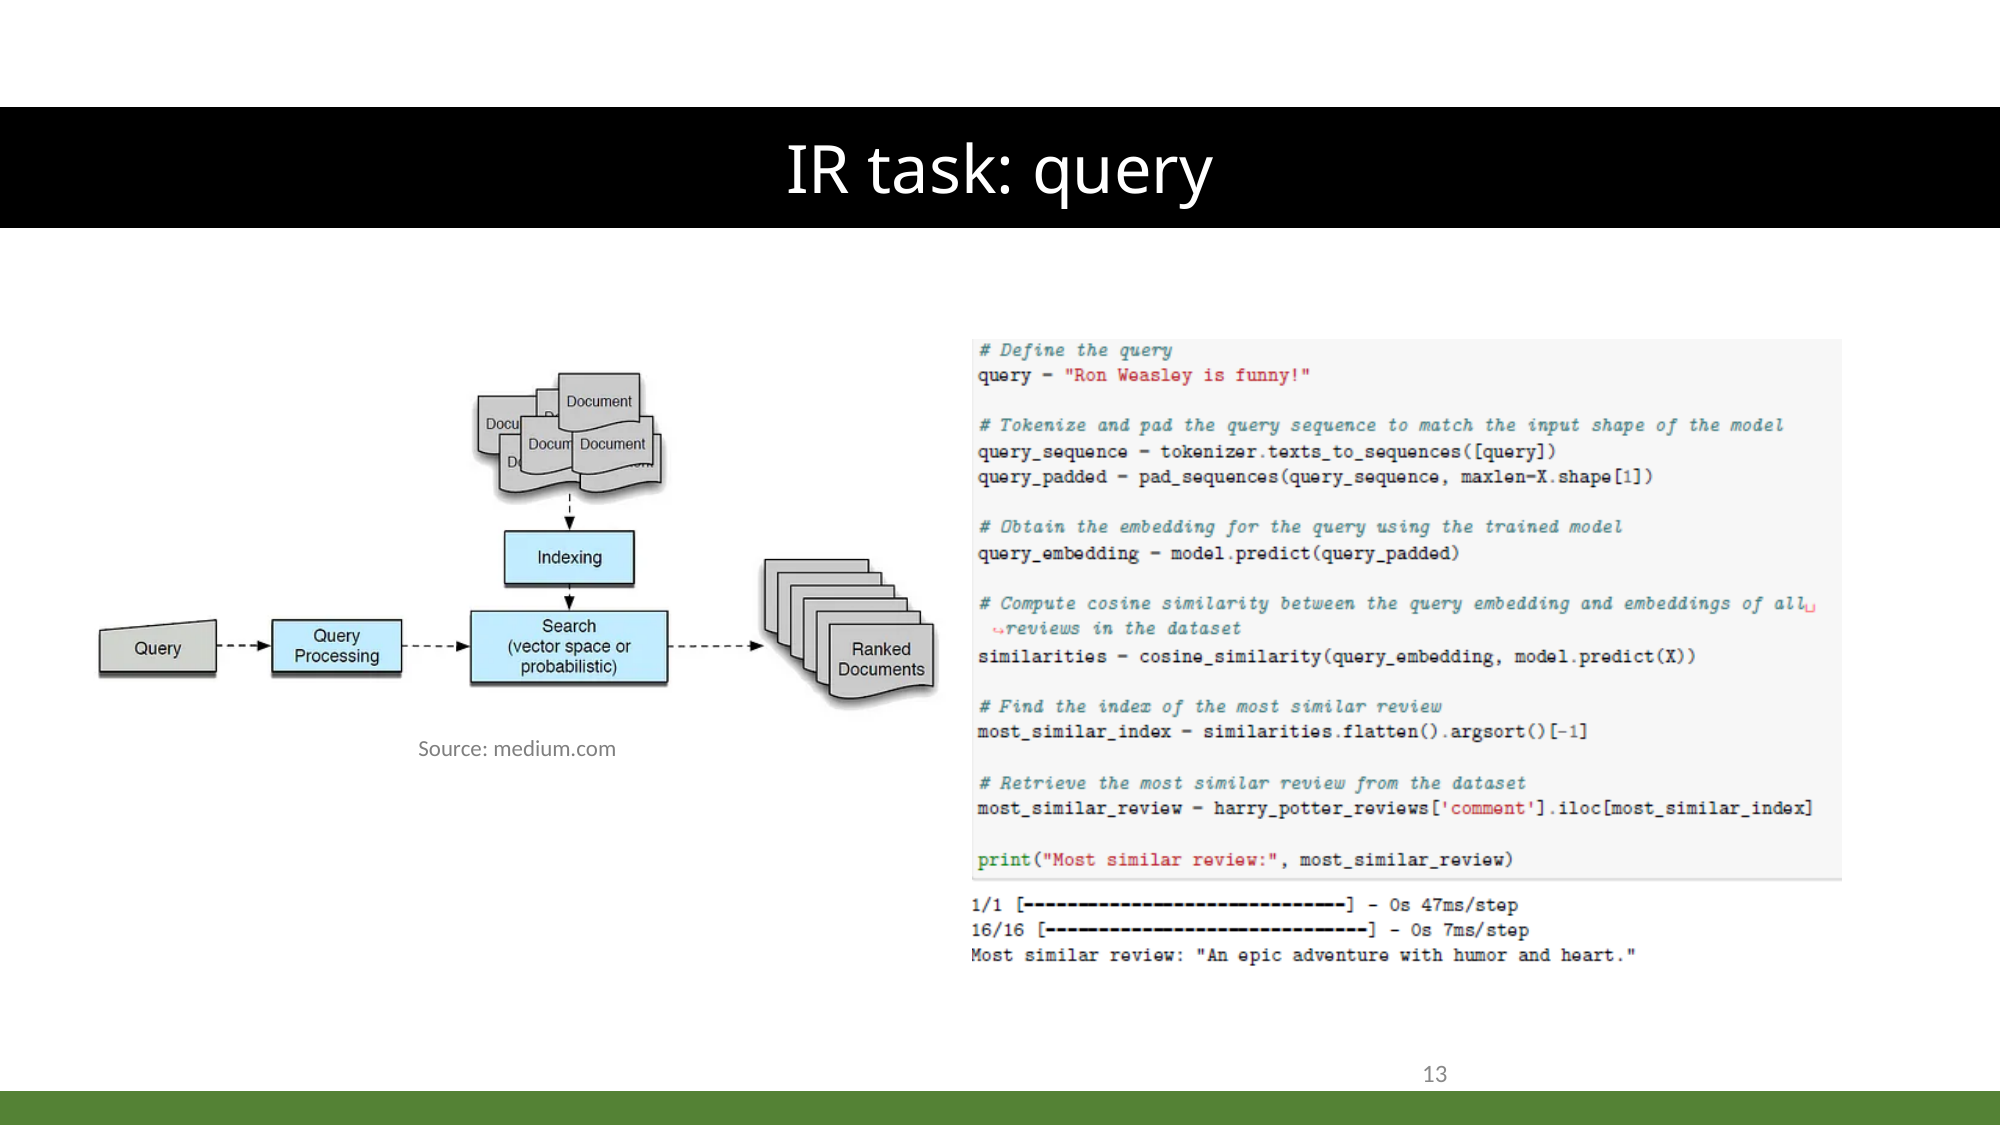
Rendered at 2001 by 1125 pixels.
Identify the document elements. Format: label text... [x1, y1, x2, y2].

picture [85, 356, 950, 726]
picture [972, 339, 1842, 980]
text_box [0, 1091, 2000, 1125]
text_box [0, 107, 2000, 228]
text_box 14 [1406, 1042, 1857, 1091]
text_box Source: medium.com [395, 725, 639, 769]
text_box IR task: query [683, 119, 1317, 216]
